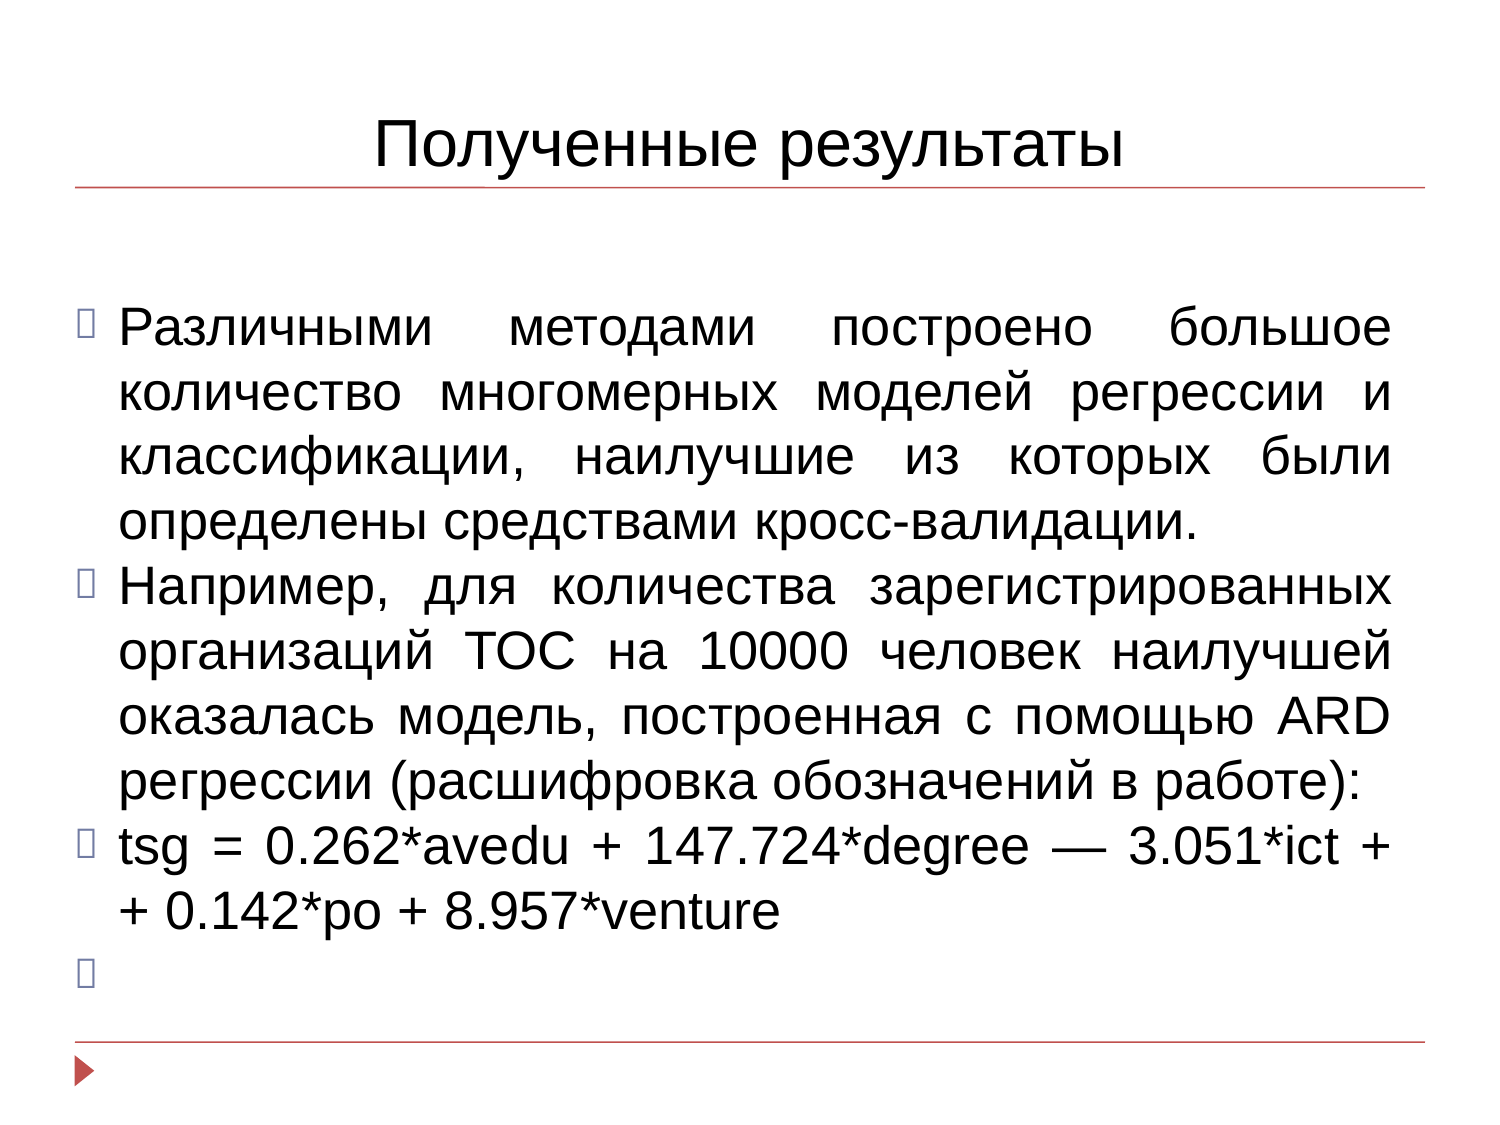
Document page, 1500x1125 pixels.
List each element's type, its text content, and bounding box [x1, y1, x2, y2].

text_box Различными методами построено большое количество многомерных моделей регрессии и классификации, наилучшие из которых были определены средствами кросс-валидации. Например, для количества зарегистрированных организаций ТОС на 10000 человек наилучшей оказалась модель, построенная с помощью ARD регрессии (расшифровка обозначений в работе): tsg = 0.262*avedu + 147.724*degree — 3.051*ict + + 0.142*po + 8.957*venture [59, 283, 1409, 931]
text_box Полученные результаты [75, 24, 1425, 188]
